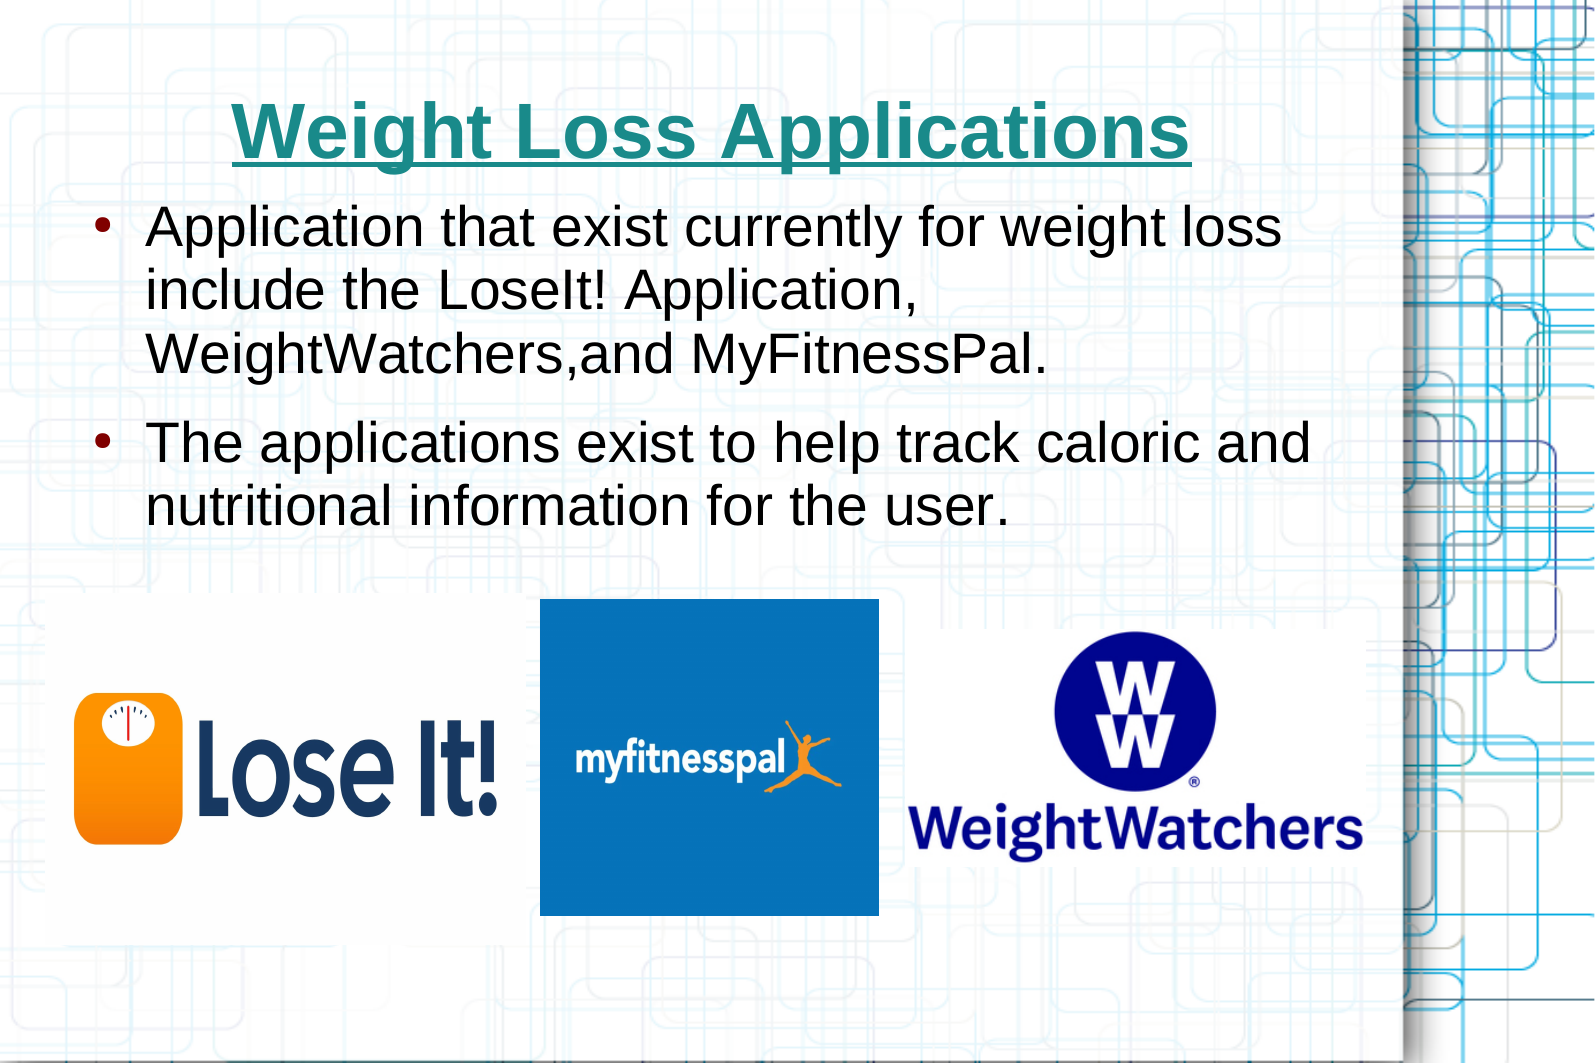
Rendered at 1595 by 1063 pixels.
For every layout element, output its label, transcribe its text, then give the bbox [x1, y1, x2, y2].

list Application that exist currently for weight loss include the LoseIt! Application, WeightWatchers,and MyFitnessPal. The applications exist to help track caloric and nutritional information for the user. [75, 195, 1366, 556]
picture [0, 0, 1595, 1063]
title Weight Loss Applications [56, 42, 1367, 220]
